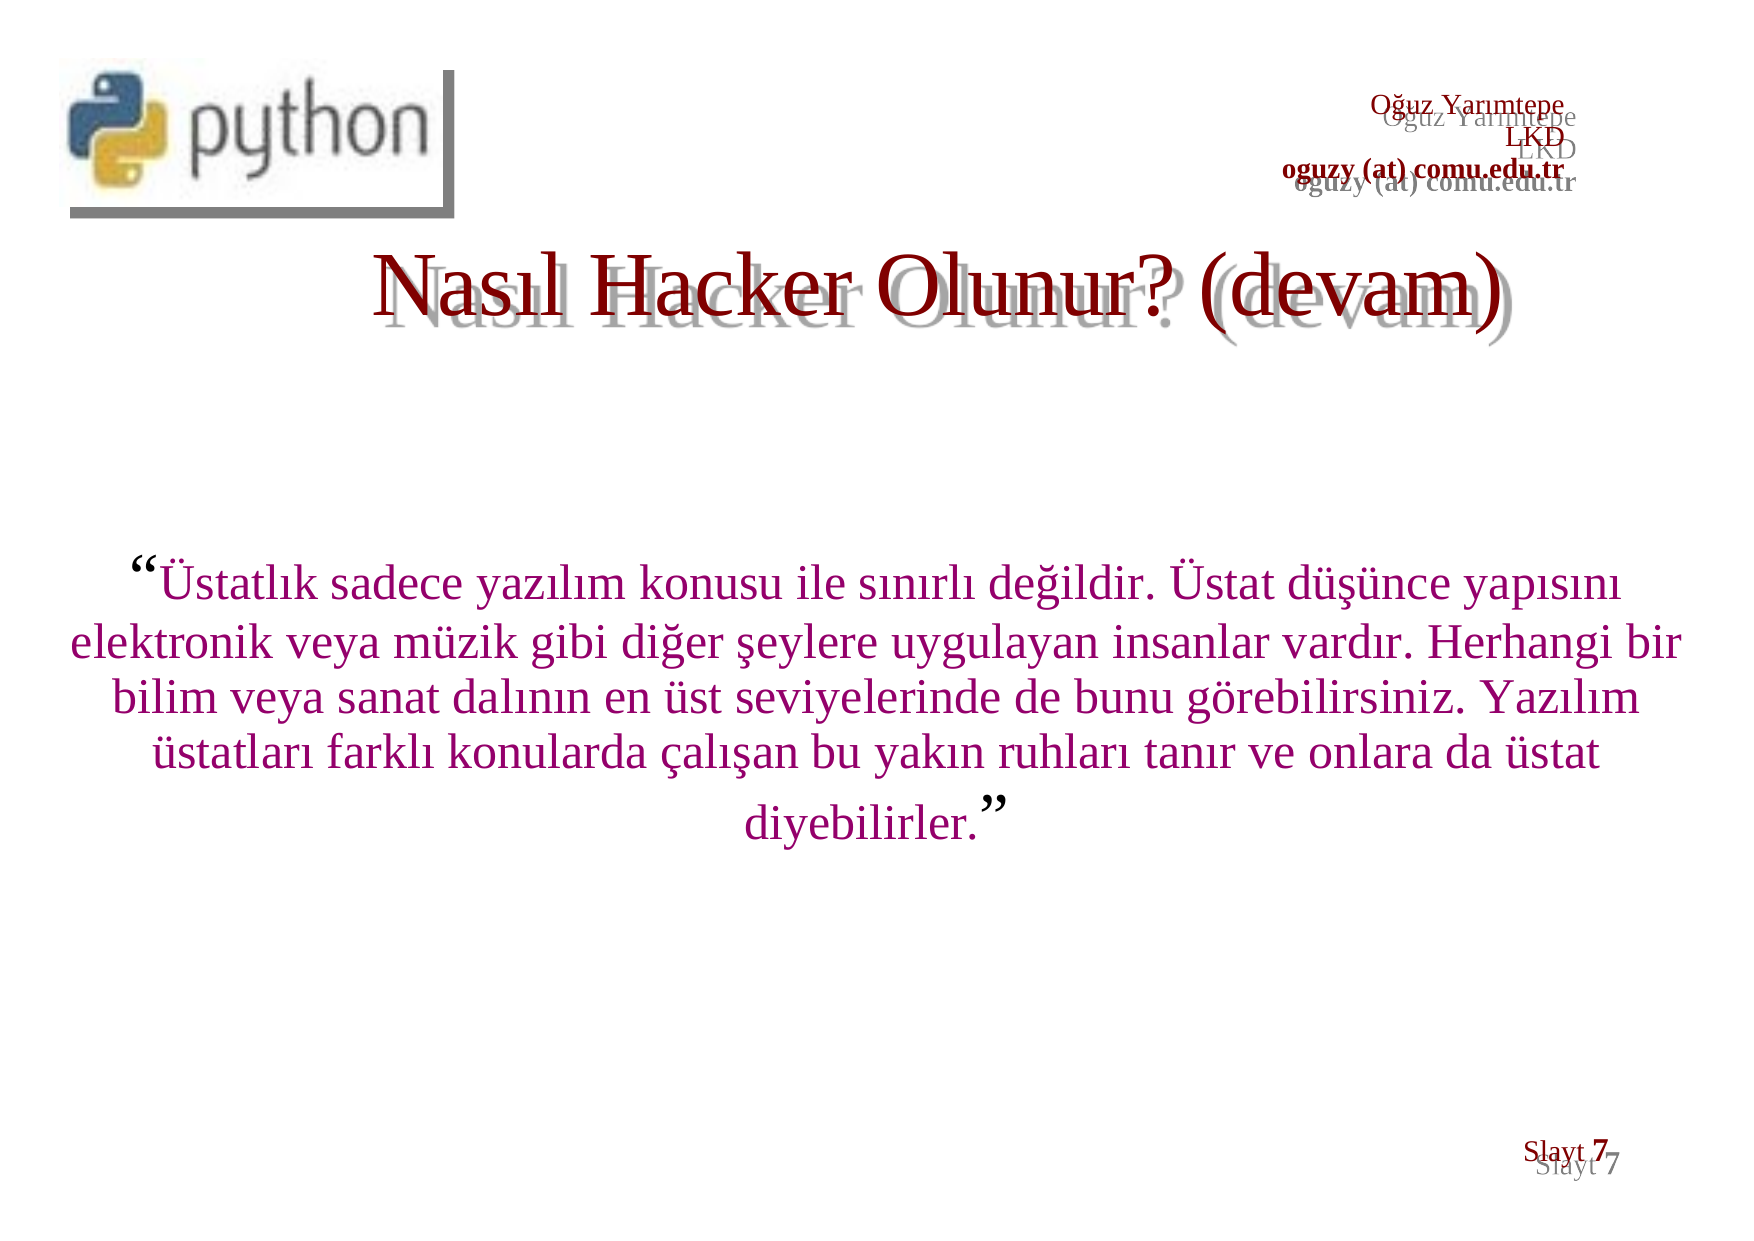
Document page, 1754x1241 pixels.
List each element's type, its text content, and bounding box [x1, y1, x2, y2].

subtitle “Üstatlık sadece yazılım konusu ile sınırlı değildir. Üstat düşünce yapısını elektronik veya müzik gibi diğer şeylere uygulayan insanlar vardır. Herhangi bir bilim veya sanat dalının en üst seviyelerinde de bunu görebilirsiniz. Yazılım üstatları farklı konularda çalışan bu yakın ruhları tanır ve onlara da üstat diyebilirler.” [59, 360, 1695, 1034]
title Nasıl Hacker Olunur? (devam) [194, 214, 1684, 355]
picture [59, 58, 443, 207]
